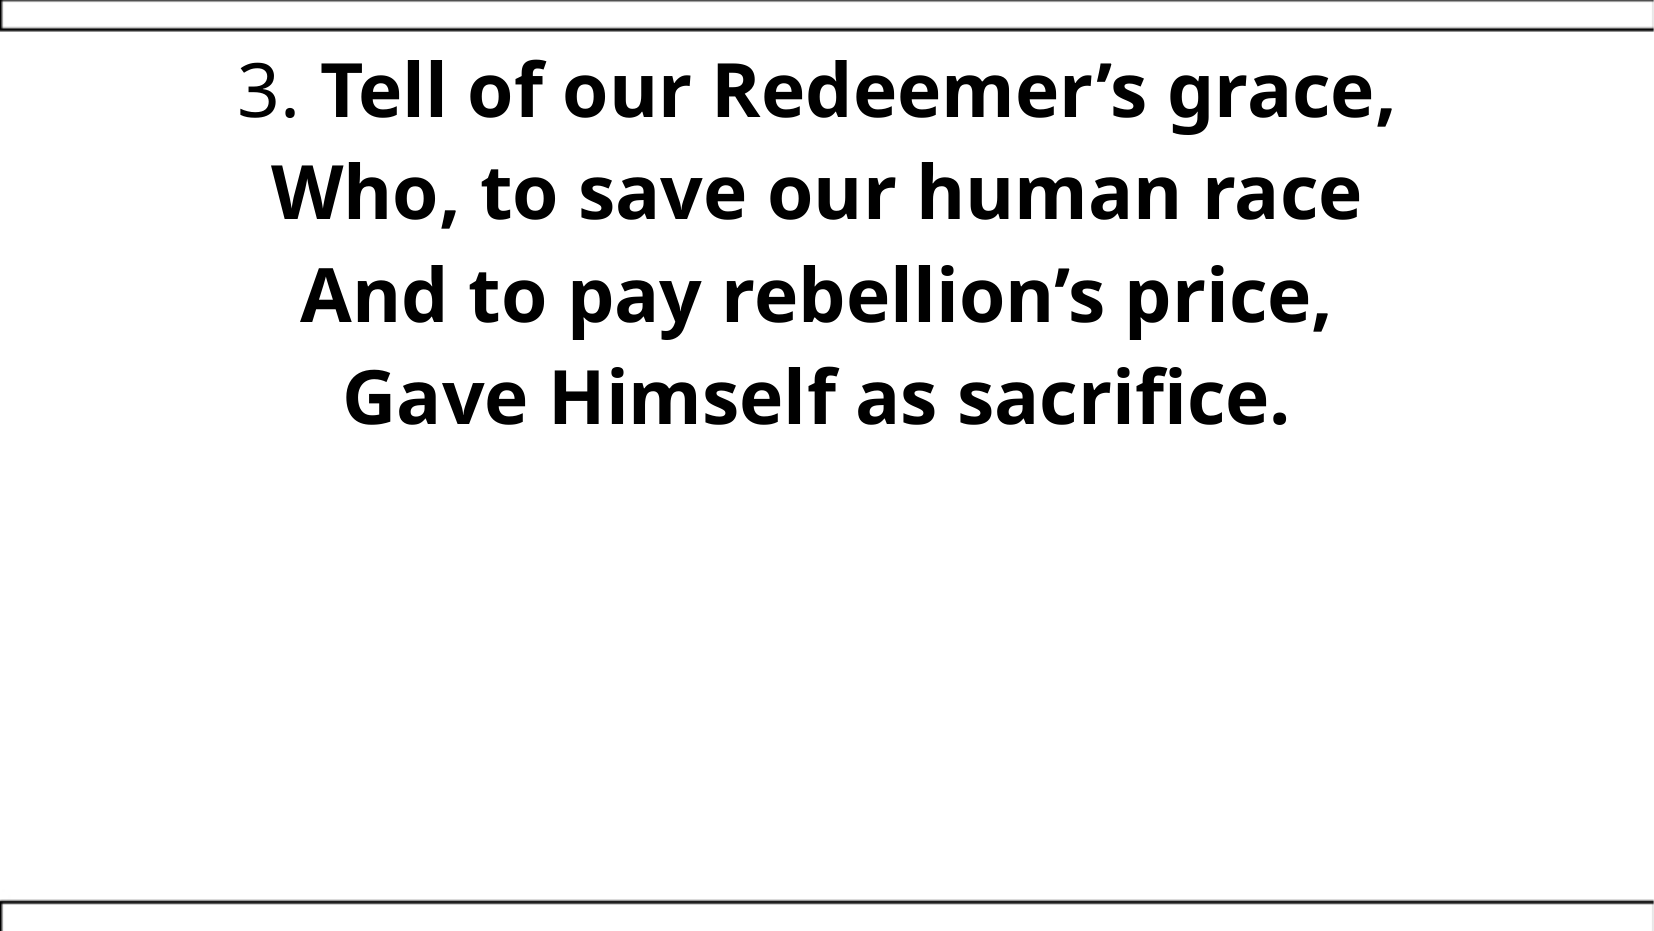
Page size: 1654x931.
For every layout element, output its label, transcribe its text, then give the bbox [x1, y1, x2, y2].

picture [0, 0, 1654, 931]
text_box 3. Tell of our Redeemer’s grace, Who, to save our human race And to pay rebellion’s price, Gave Himself as sacrifice. [75, 30, 1561, 451]
